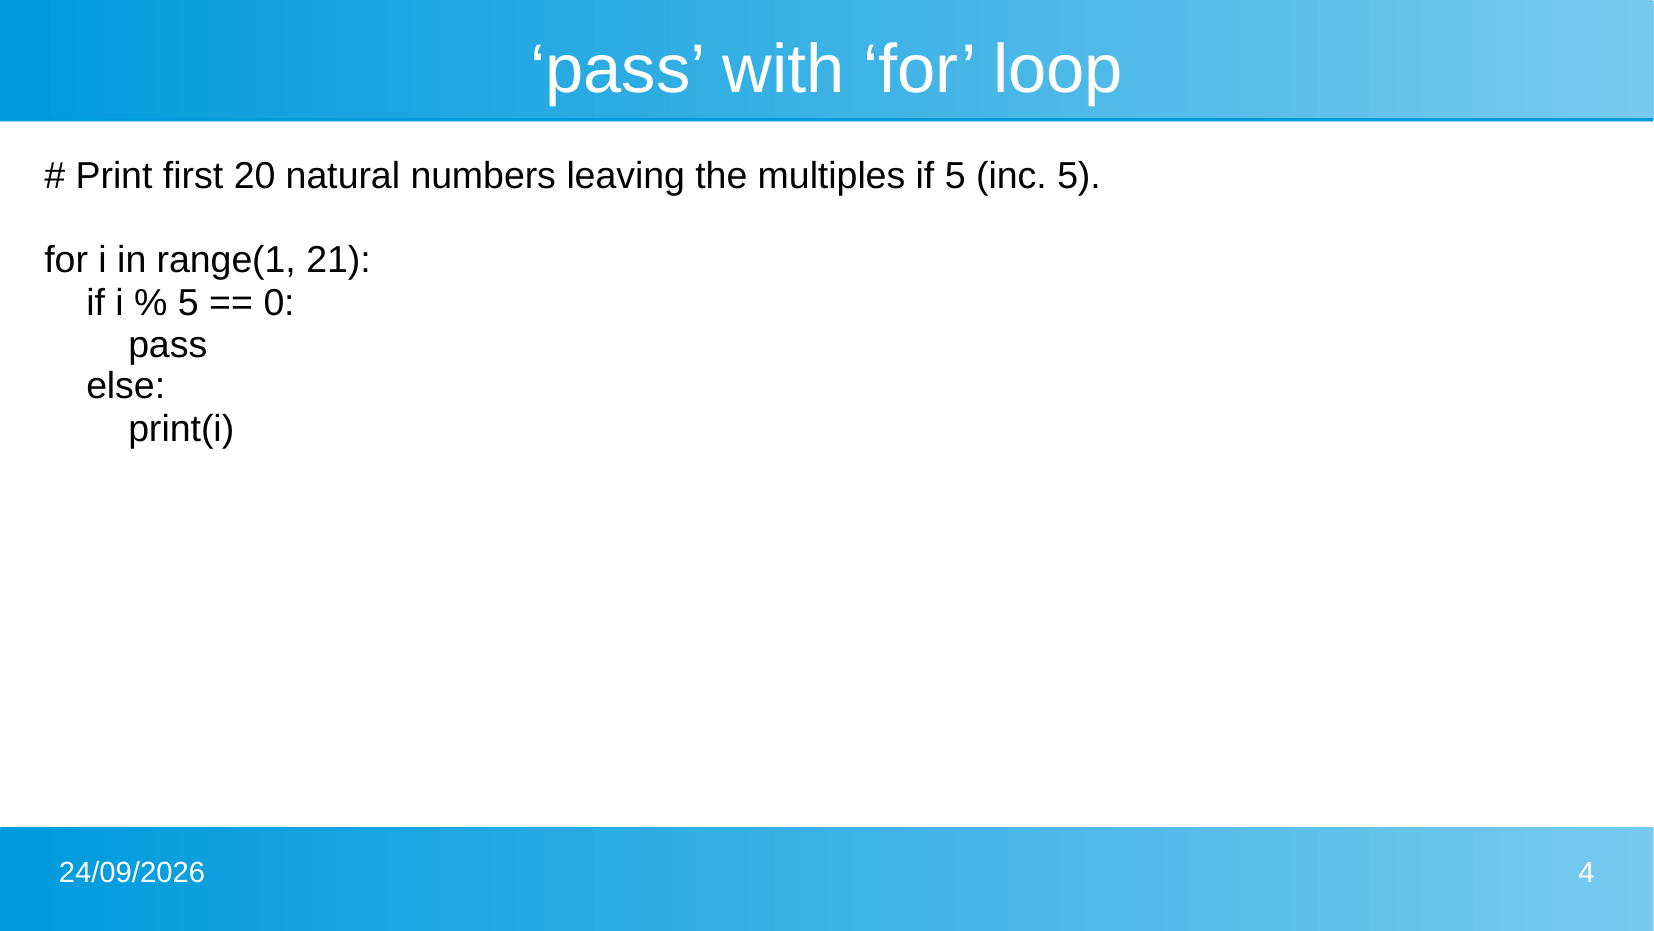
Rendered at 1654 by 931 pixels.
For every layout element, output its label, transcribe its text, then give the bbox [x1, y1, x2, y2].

text_box # Print first 20 natural numbers leaving the multiples if 5 (inc. 5). for i in range(1, 21): if i % 5 == 0: pass else: print(i) [29, 147, 1329, 499]
title ‘pass’ with ‘for’ loop [59, 29, 1595, 108]
